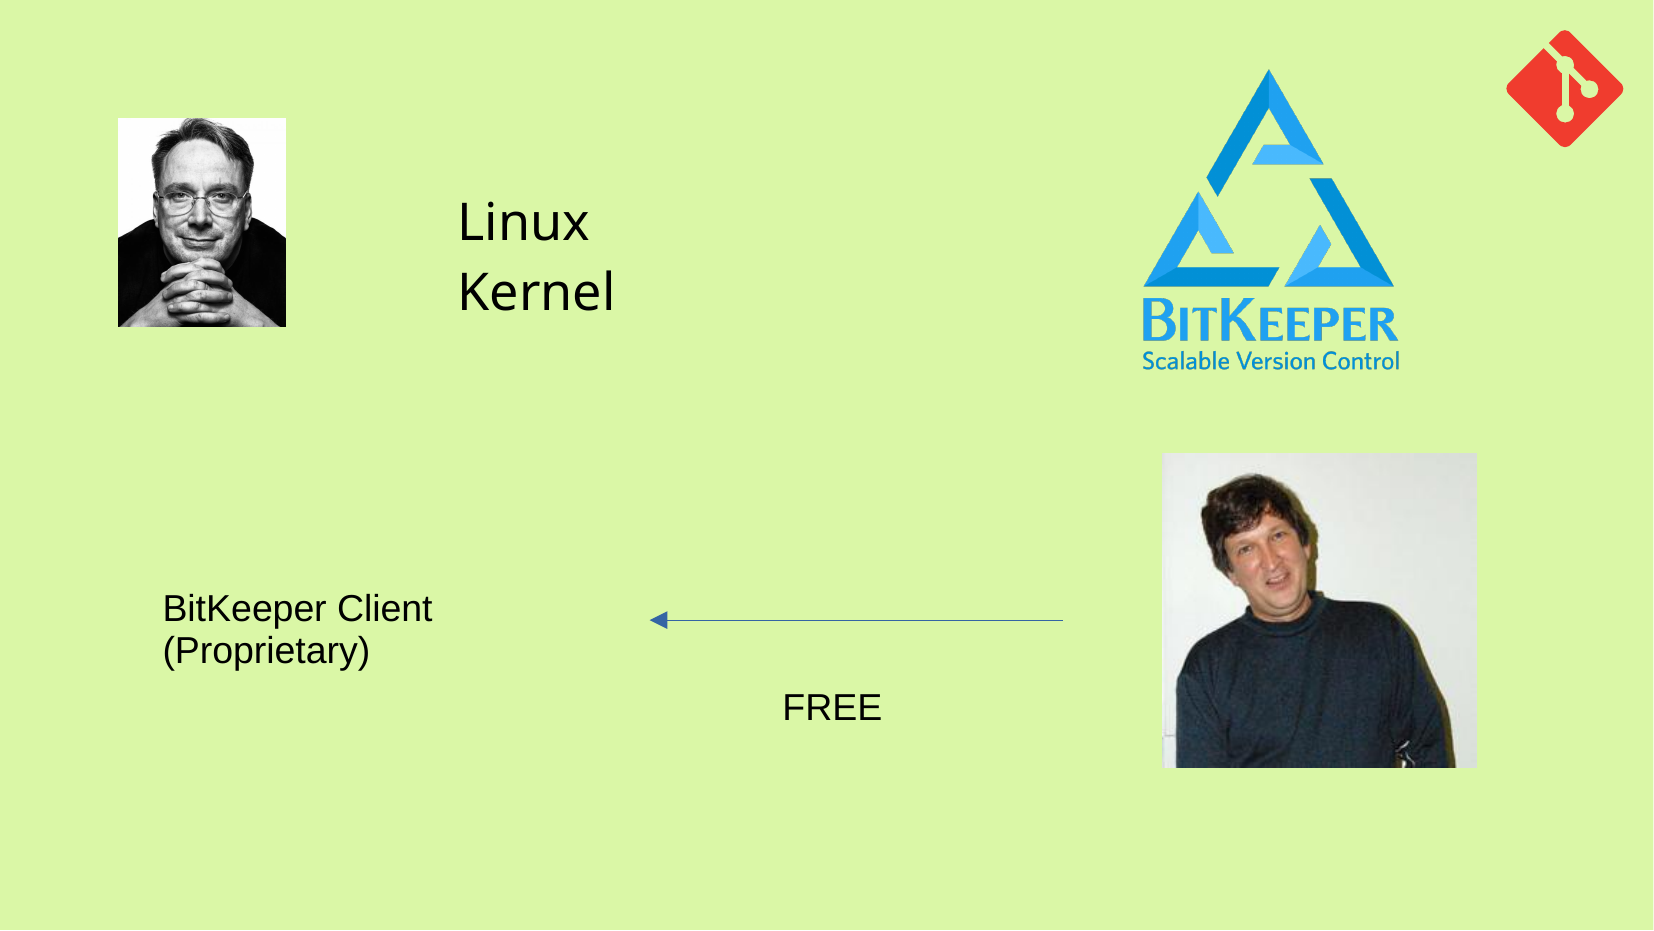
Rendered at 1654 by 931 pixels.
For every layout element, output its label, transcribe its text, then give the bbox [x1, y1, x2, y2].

picture [1162, 453, 1477, 768]
text_box BitKeeper Client (Proprietary) [147, 580, 562, 680]
text_box FREE [767, 679, 1063, 736]
picture [1122, 58, 1418, 398]
picture [1505, 29, 1625, 148]
text_box Linux Kernel [442, 177, 650, 321]
picture [118, 118, 286, 327]
